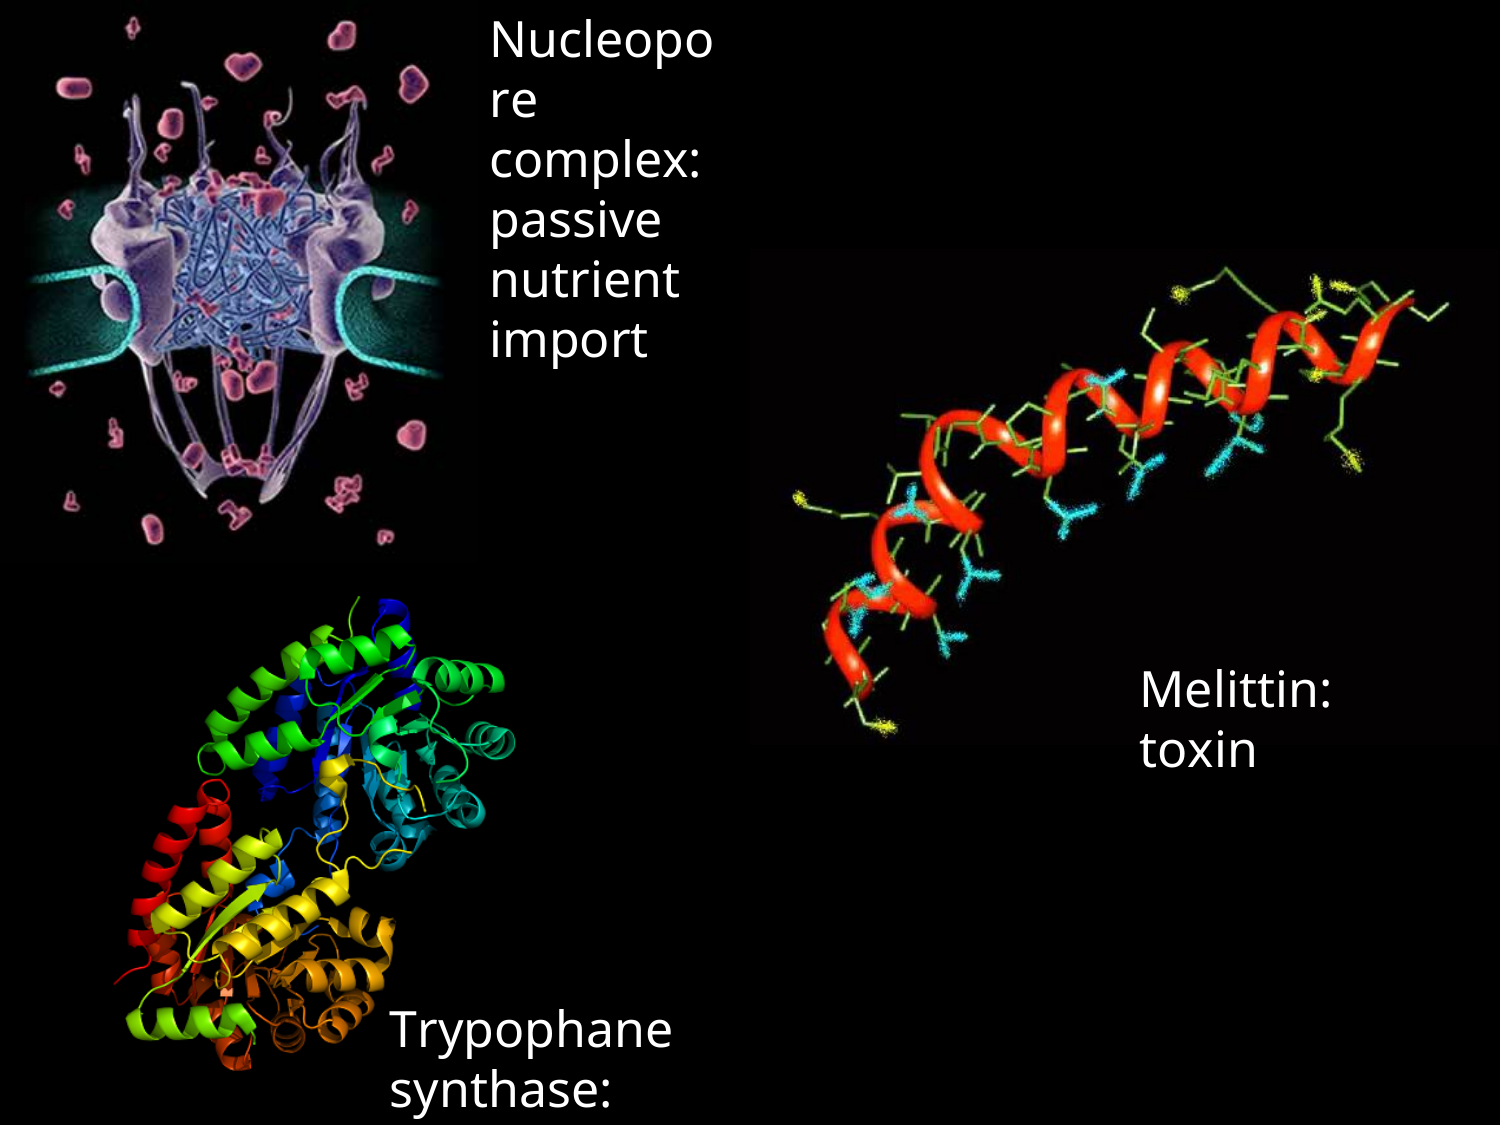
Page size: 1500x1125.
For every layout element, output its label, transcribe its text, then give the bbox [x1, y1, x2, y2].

text_box Nucleopore complex: passive nutrient import [474, 0, 751, 376]
text_box Melittin: toxin [1124, 649, 1401, 786]
picture [0, 0, 625, 1124]
picture [750, 249, 1500, 745]
text_box Trypophane synthase: metabolic pathway [375, 990, 751, 1125]
